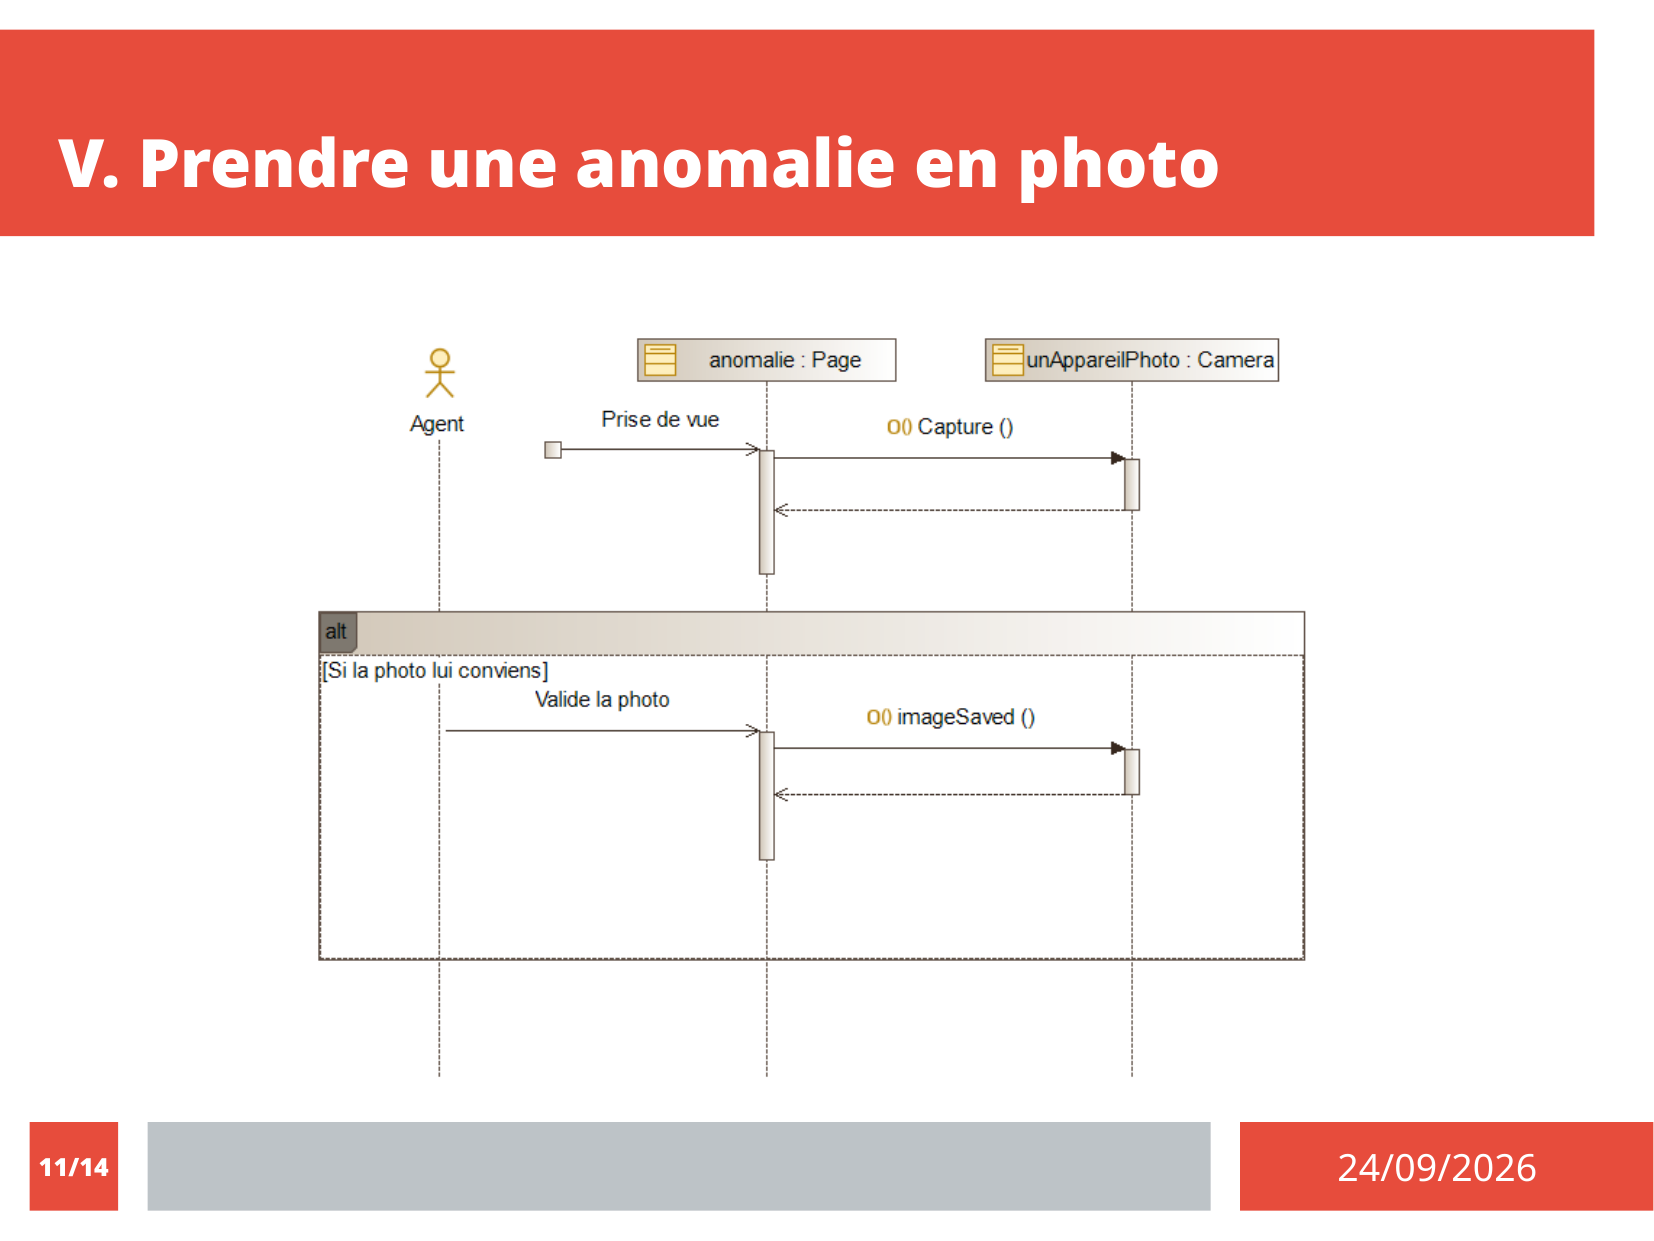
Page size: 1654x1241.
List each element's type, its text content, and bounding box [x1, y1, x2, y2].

picture [304, 324, 1320, 1093]
title V. Prendre une anomalie en photo [59, 59, 1595, 207]
